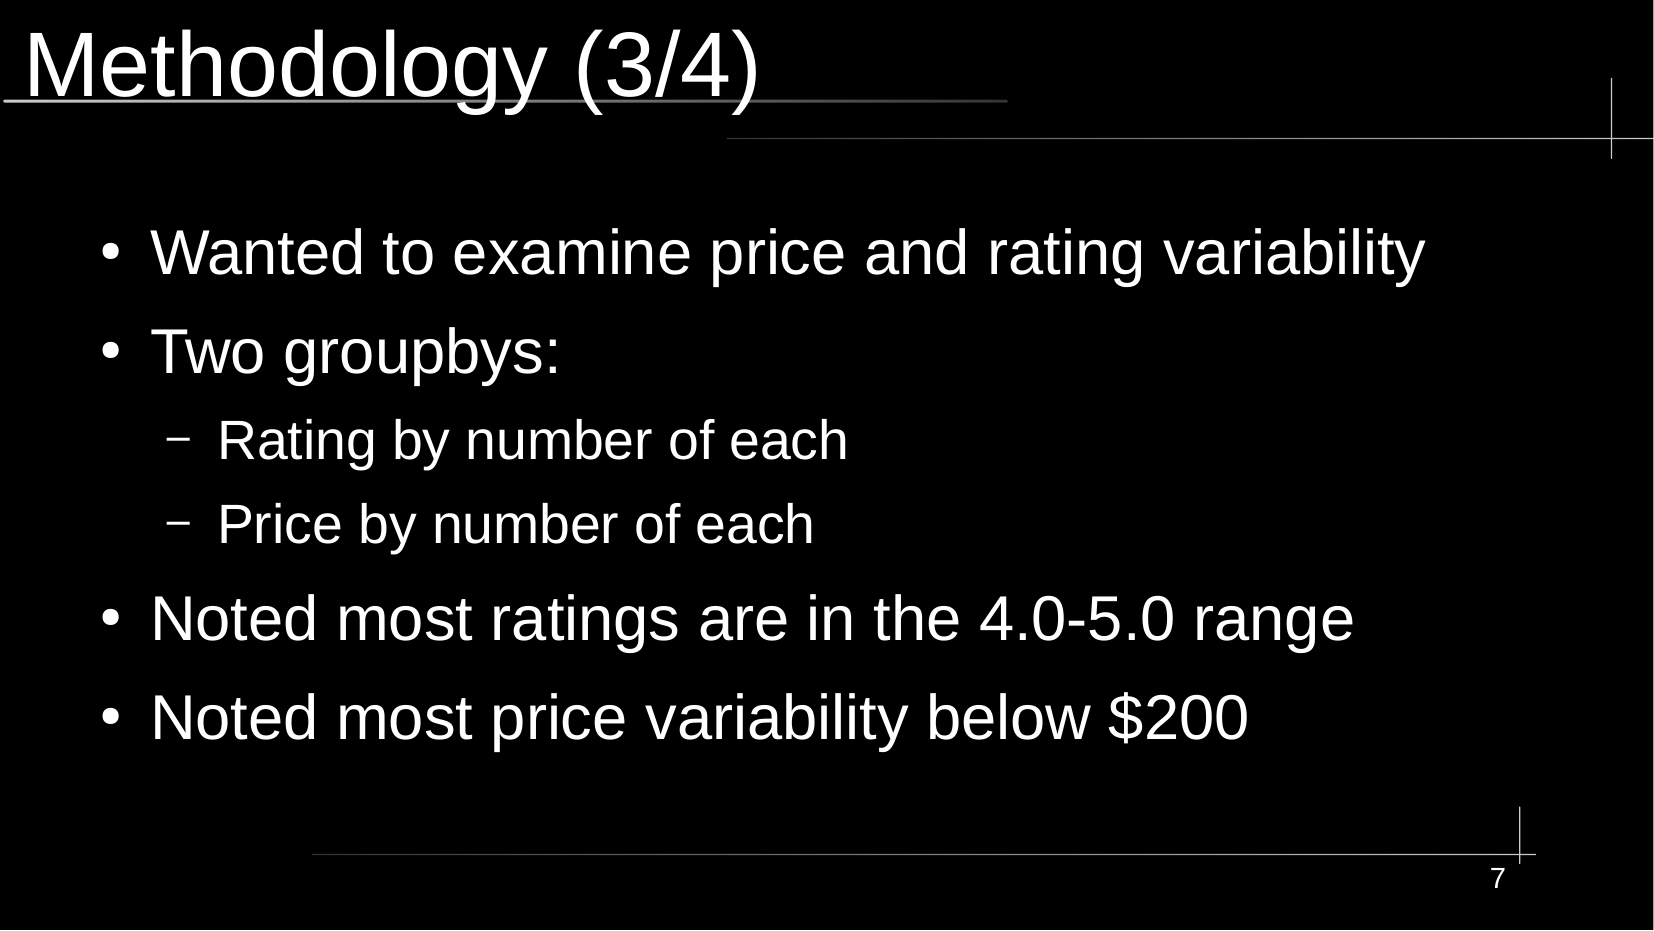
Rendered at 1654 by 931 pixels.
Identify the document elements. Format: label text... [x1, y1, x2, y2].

title Methodology (3/4) [23, 11, 1589, 119]
list Wanted to examine price and rating variability Two groupbys: Rating by number of each Price by number of each Noted most ratings are in the 4.0-5.0 range Noted most price variability below $200 [82, 217, 1571, 758]
